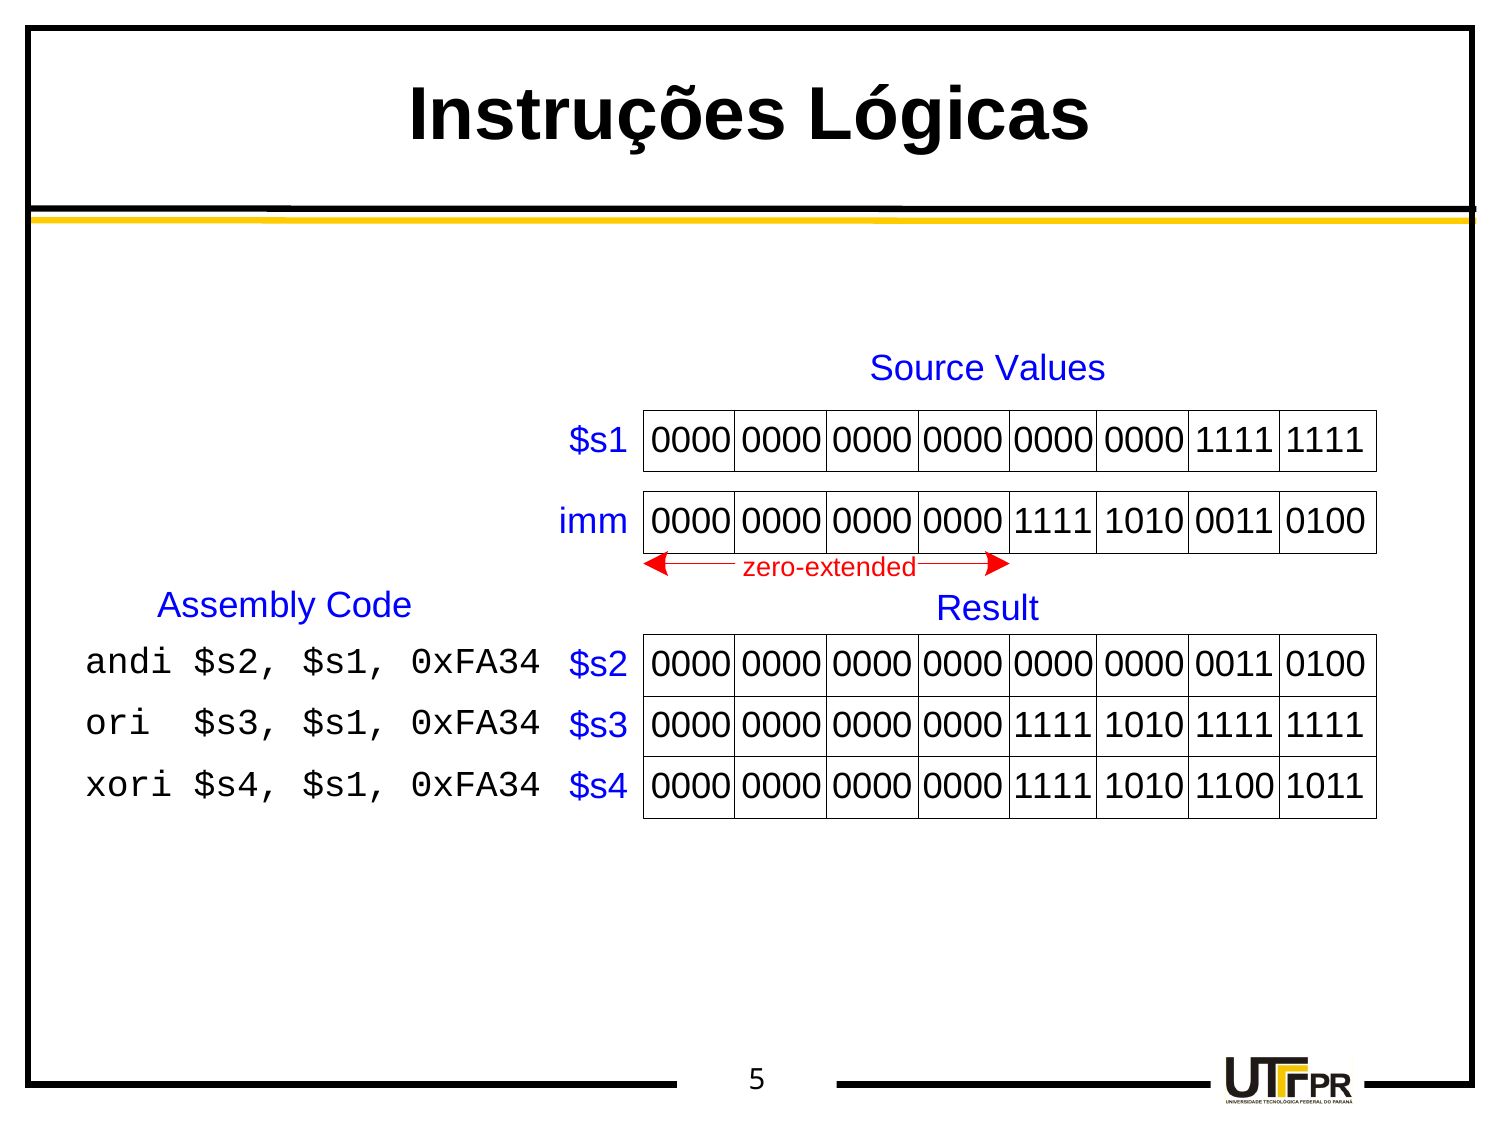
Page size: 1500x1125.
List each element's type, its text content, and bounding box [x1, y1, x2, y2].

title Instruções Lógicas [0, 60, 1500, 167]
chart [62, 337, 1401, 824]
picture [1225, 1057, 1353, 1104]
